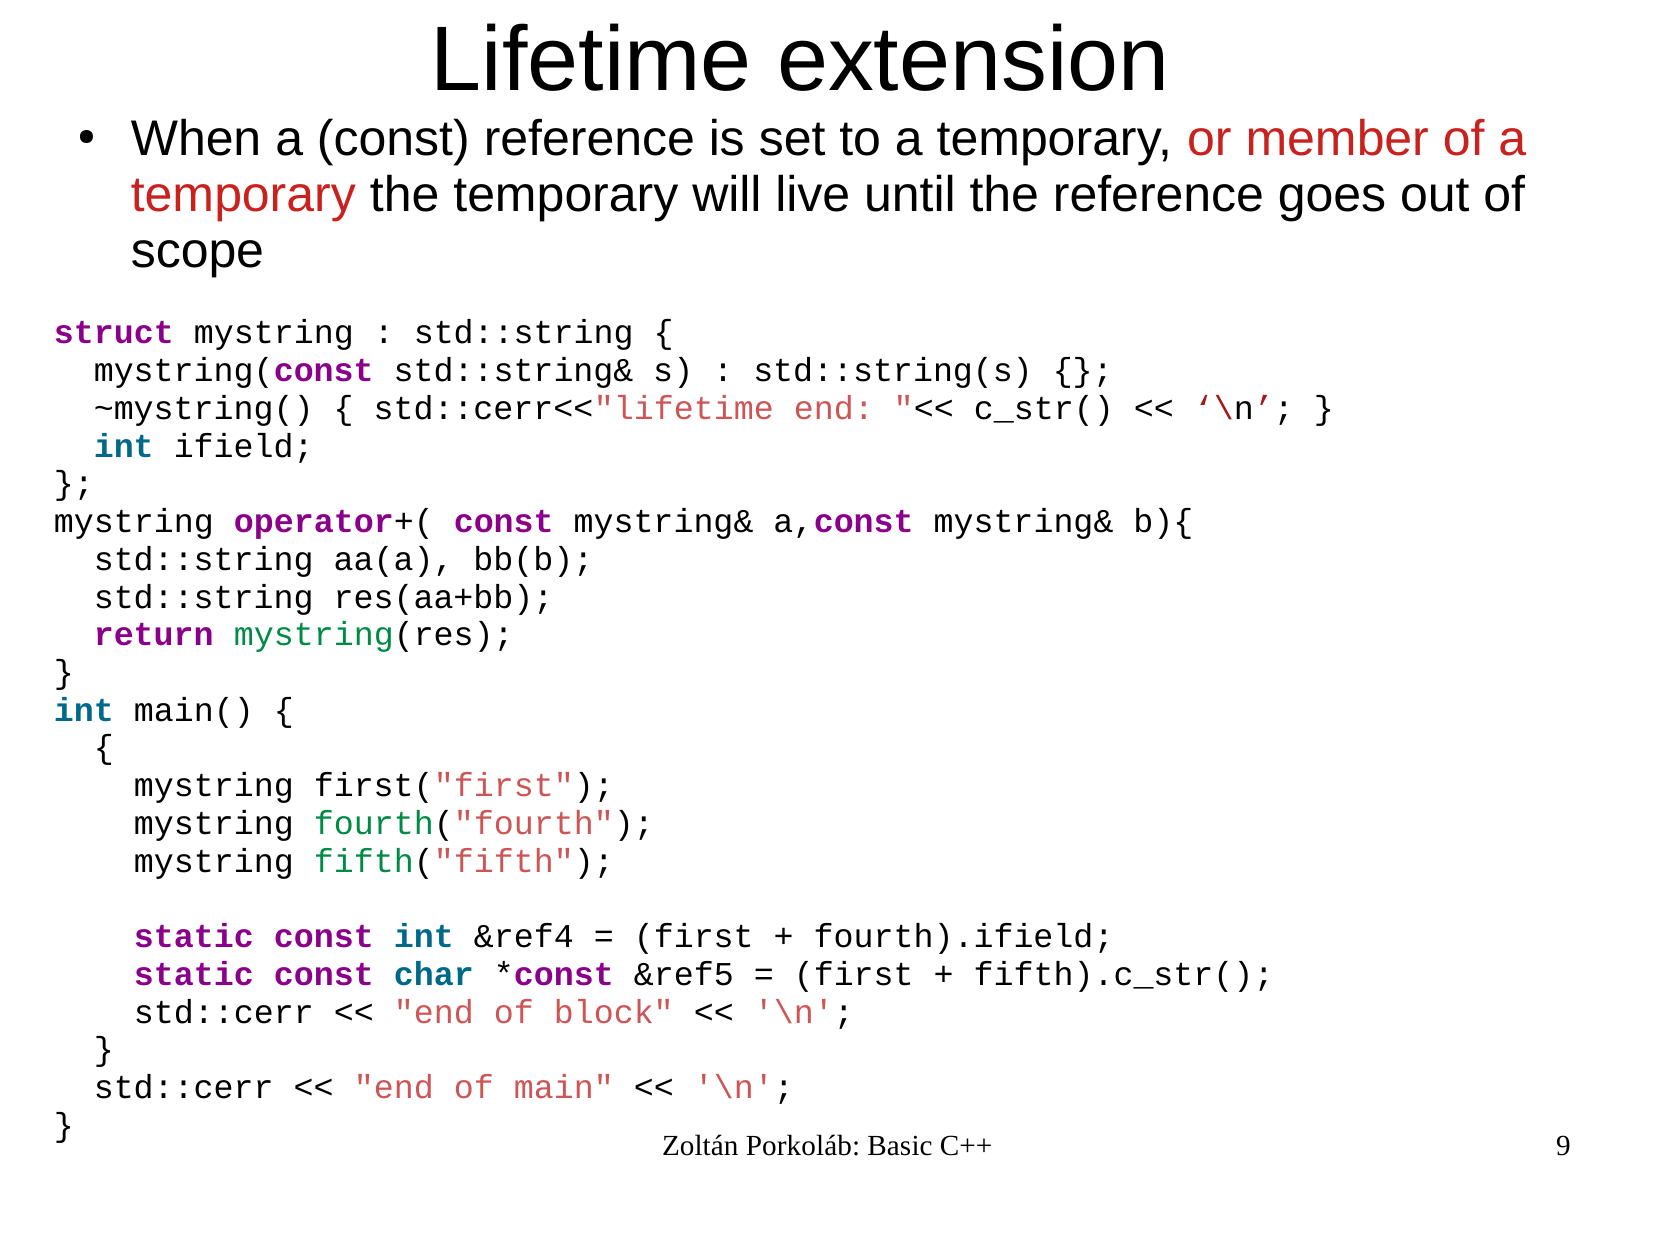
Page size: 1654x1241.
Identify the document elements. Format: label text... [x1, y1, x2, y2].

list When a (const) reference is set to a temporary, or member of a temporary the temporary will live until the reference goes out of scope [60, 29, 1594, 465]
text_box struct mystring : std::string { mystring(const std::string& s) : std::string(s) {}; ~mystring() { std::cerr<<"lifetime end: "<< c_str() << ‘\n’; } int ifield; }; mystring operator+( const mystring& a,const mystring& b){ std::string aa(a), bb(b); std::string res(aa+bb); return mystring(res); } int main() { { mystring first("first"); mystring fourth("fourth"); mystring fifth("fifth"); static const int &ref4 = (first + fourth).ifield; static const char *const &ref5 = (first + fifth).c_str(); std::cerr << "end of block" << '\n'; } std::cerr << "end of main" << '\n'; } [39, 308, 1510, 1241]
title Lifetime extension [56, 0, 1546, 178]
